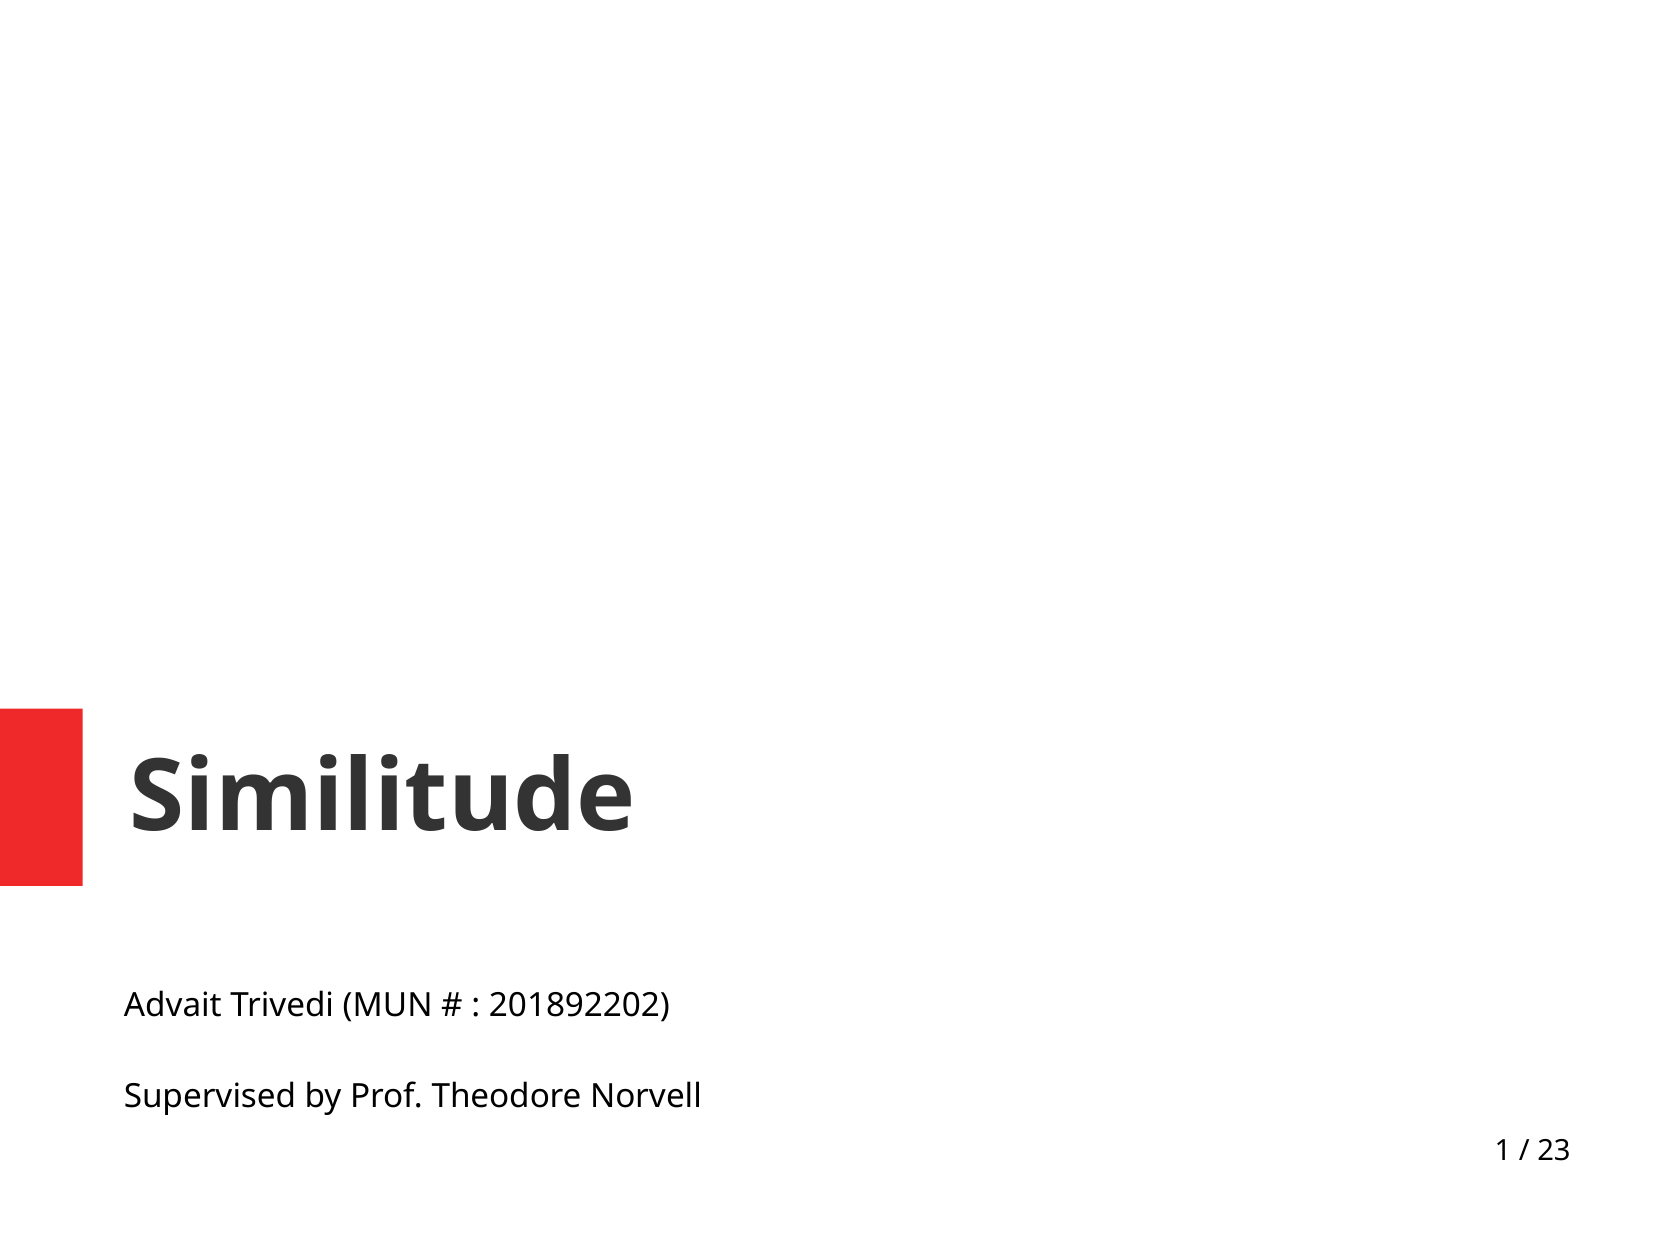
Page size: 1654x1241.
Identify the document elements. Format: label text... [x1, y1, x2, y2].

subtitle Advait Trivedi (MUN # : 201892202) Supervised by Prof. Theodore Norvell [124, 968, 1530, 1130]
title Similitude [129, 655, 1536, 928]
